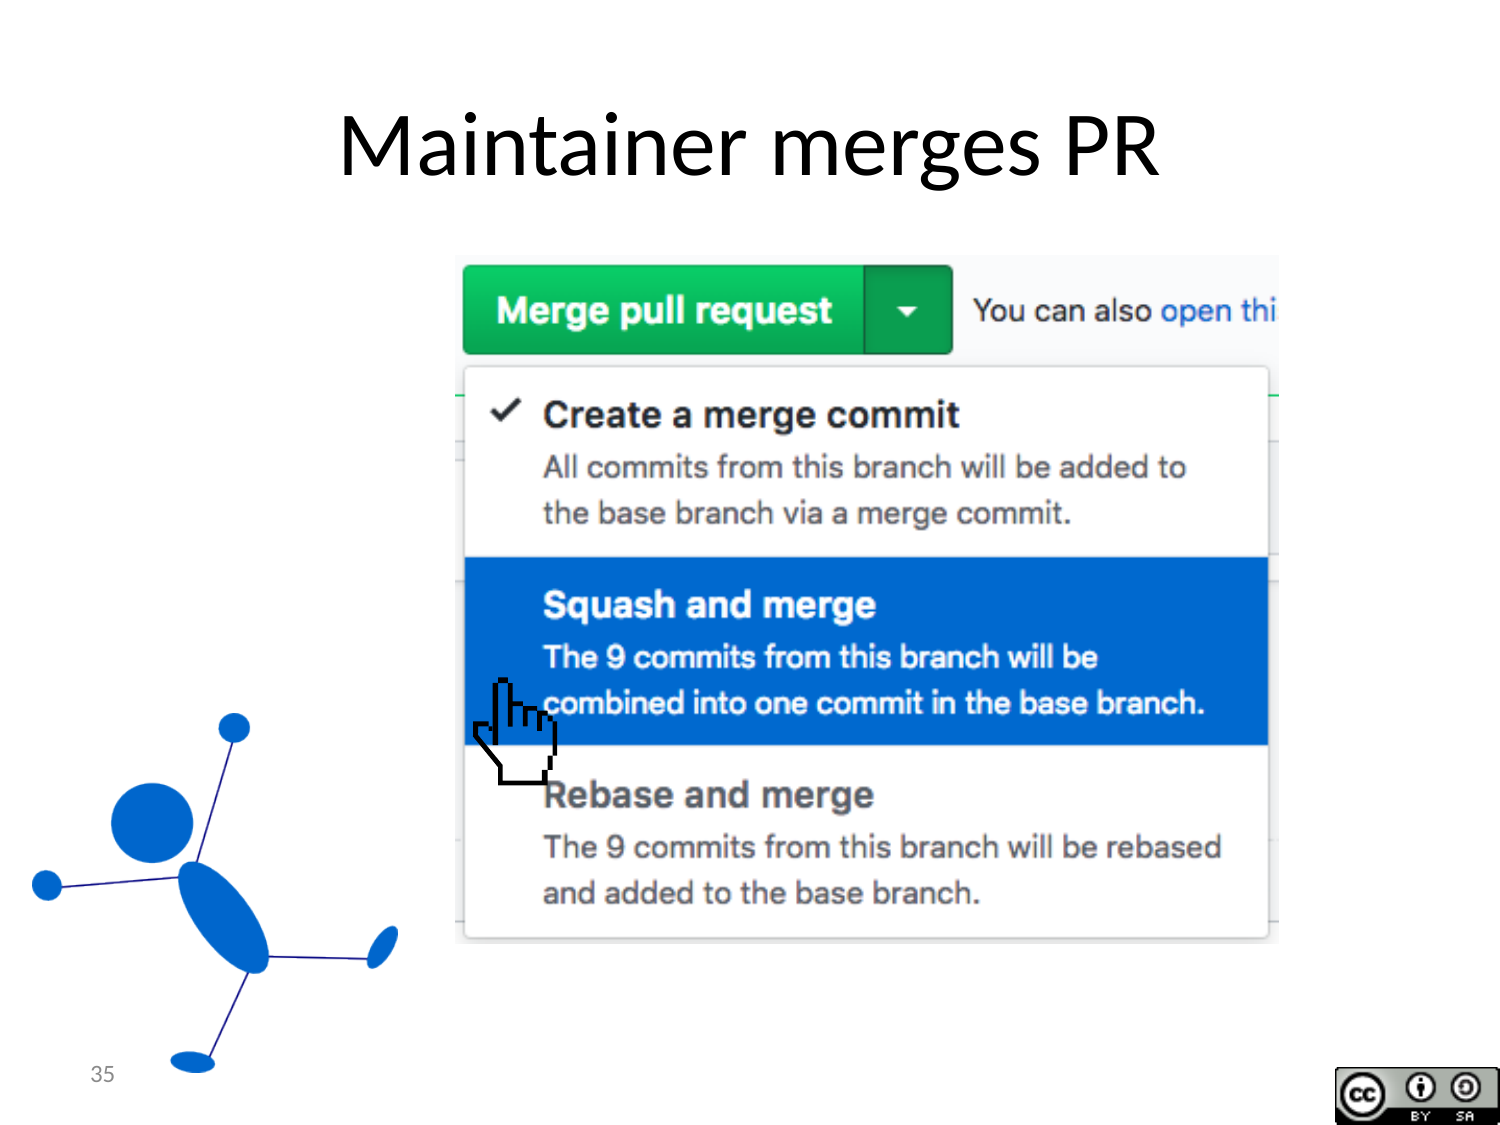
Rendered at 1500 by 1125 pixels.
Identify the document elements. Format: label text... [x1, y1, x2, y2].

picture [32, 713, 398, 1073]
picture [455, 255, 1279, 944]
slide_number <number> [75, 1042, 425, 1103]
picture [1335, 1067, 1500, 1125]
title Maintainer merges PR [75, 45, 1425, 233]
